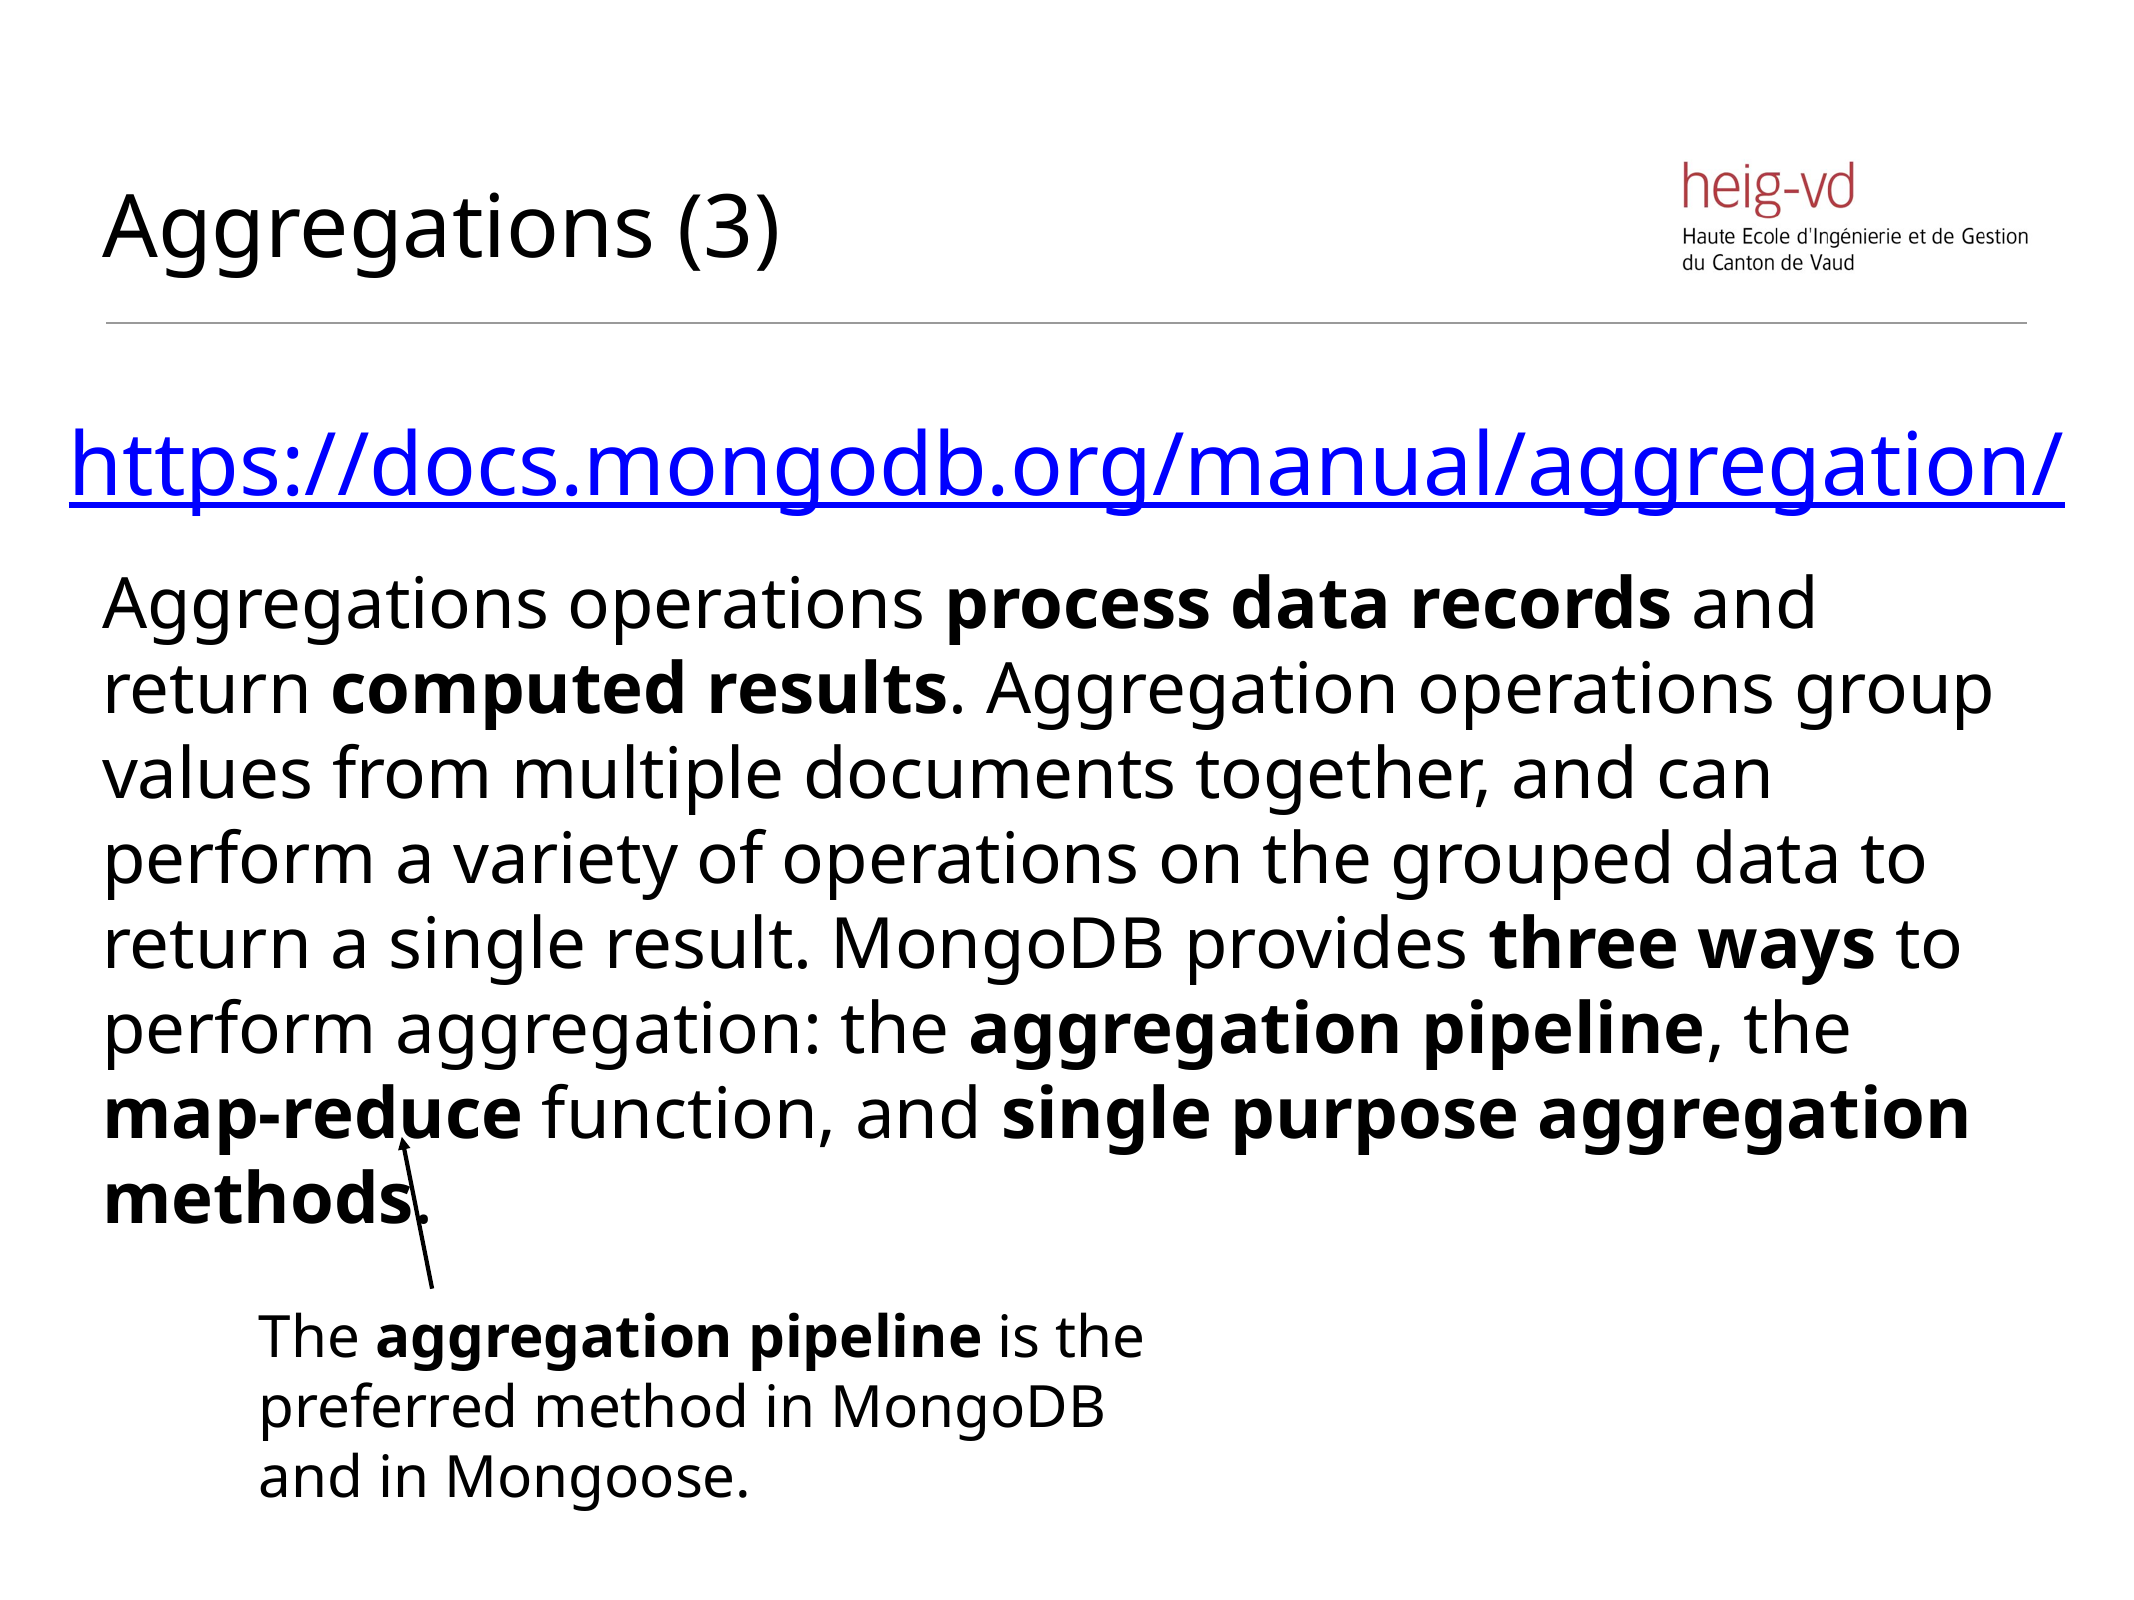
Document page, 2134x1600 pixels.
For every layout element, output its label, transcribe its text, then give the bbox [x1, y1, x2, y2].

title Aggregations (3) [93, 54, 2040, 284]
text_box https://docs.mongodb.org/manual/aggregation/ [60, 399, 2073, 536]
text_box The aggregation pipeline is the preferred method in MongoDB and in Mongoose. [250, 1291, 1232, 1518]
text_box Aggregations operations process data records and return computed results. Aggregation operations group values from multiple documents together, and can perform a variety of operations on the grouped data to return a single result. MongoDB provides three ways to perform aggregation: the aggregation pipeline, the map-reduce function, and single purpose aggregation methods. [93, 549, 2040, 1246]
